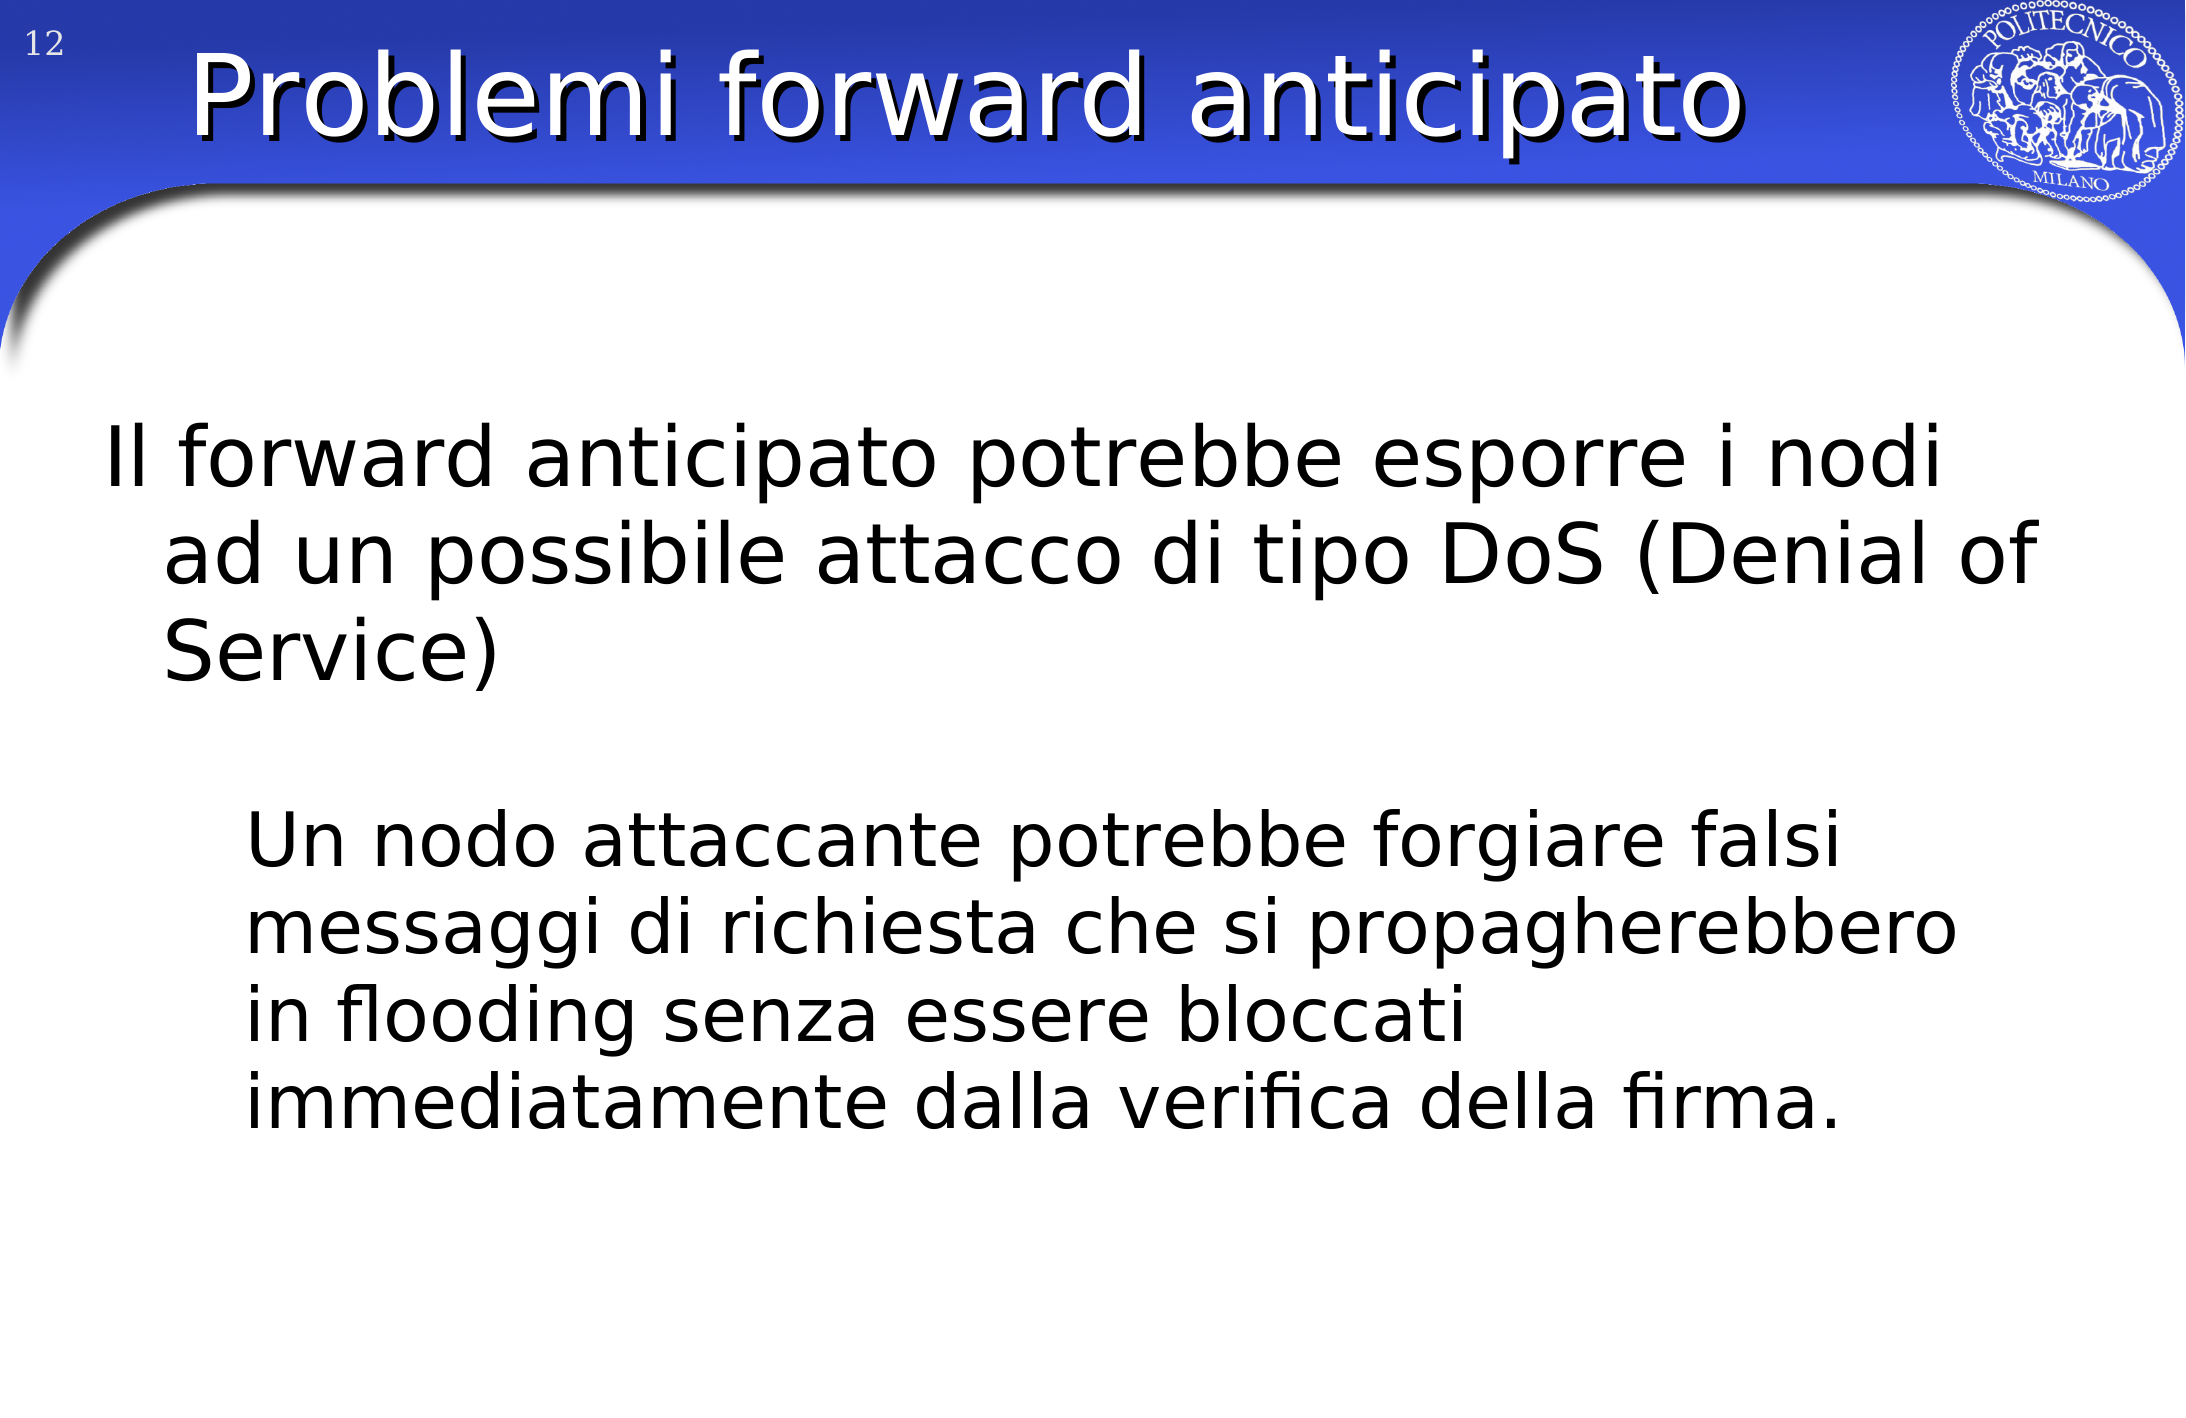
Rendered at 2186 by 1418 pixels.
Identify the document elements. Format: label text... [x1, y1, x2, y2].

title Problemi forward anticipato [37, 31, 1897, 163]
text_box Il forward anticipato potrebbe esporre i nodi ad un possibile attacco di tipo DoS (Denial of Service) Un nodo attaccante potrebbe forgiare falsi messaggi di richiesta che si propagherebbero in flooding senza essere bloccati immediatamente dalla verifica della firma. [88, 401, 2067, 1154]
picture [0, 0, 2186, 1418]
